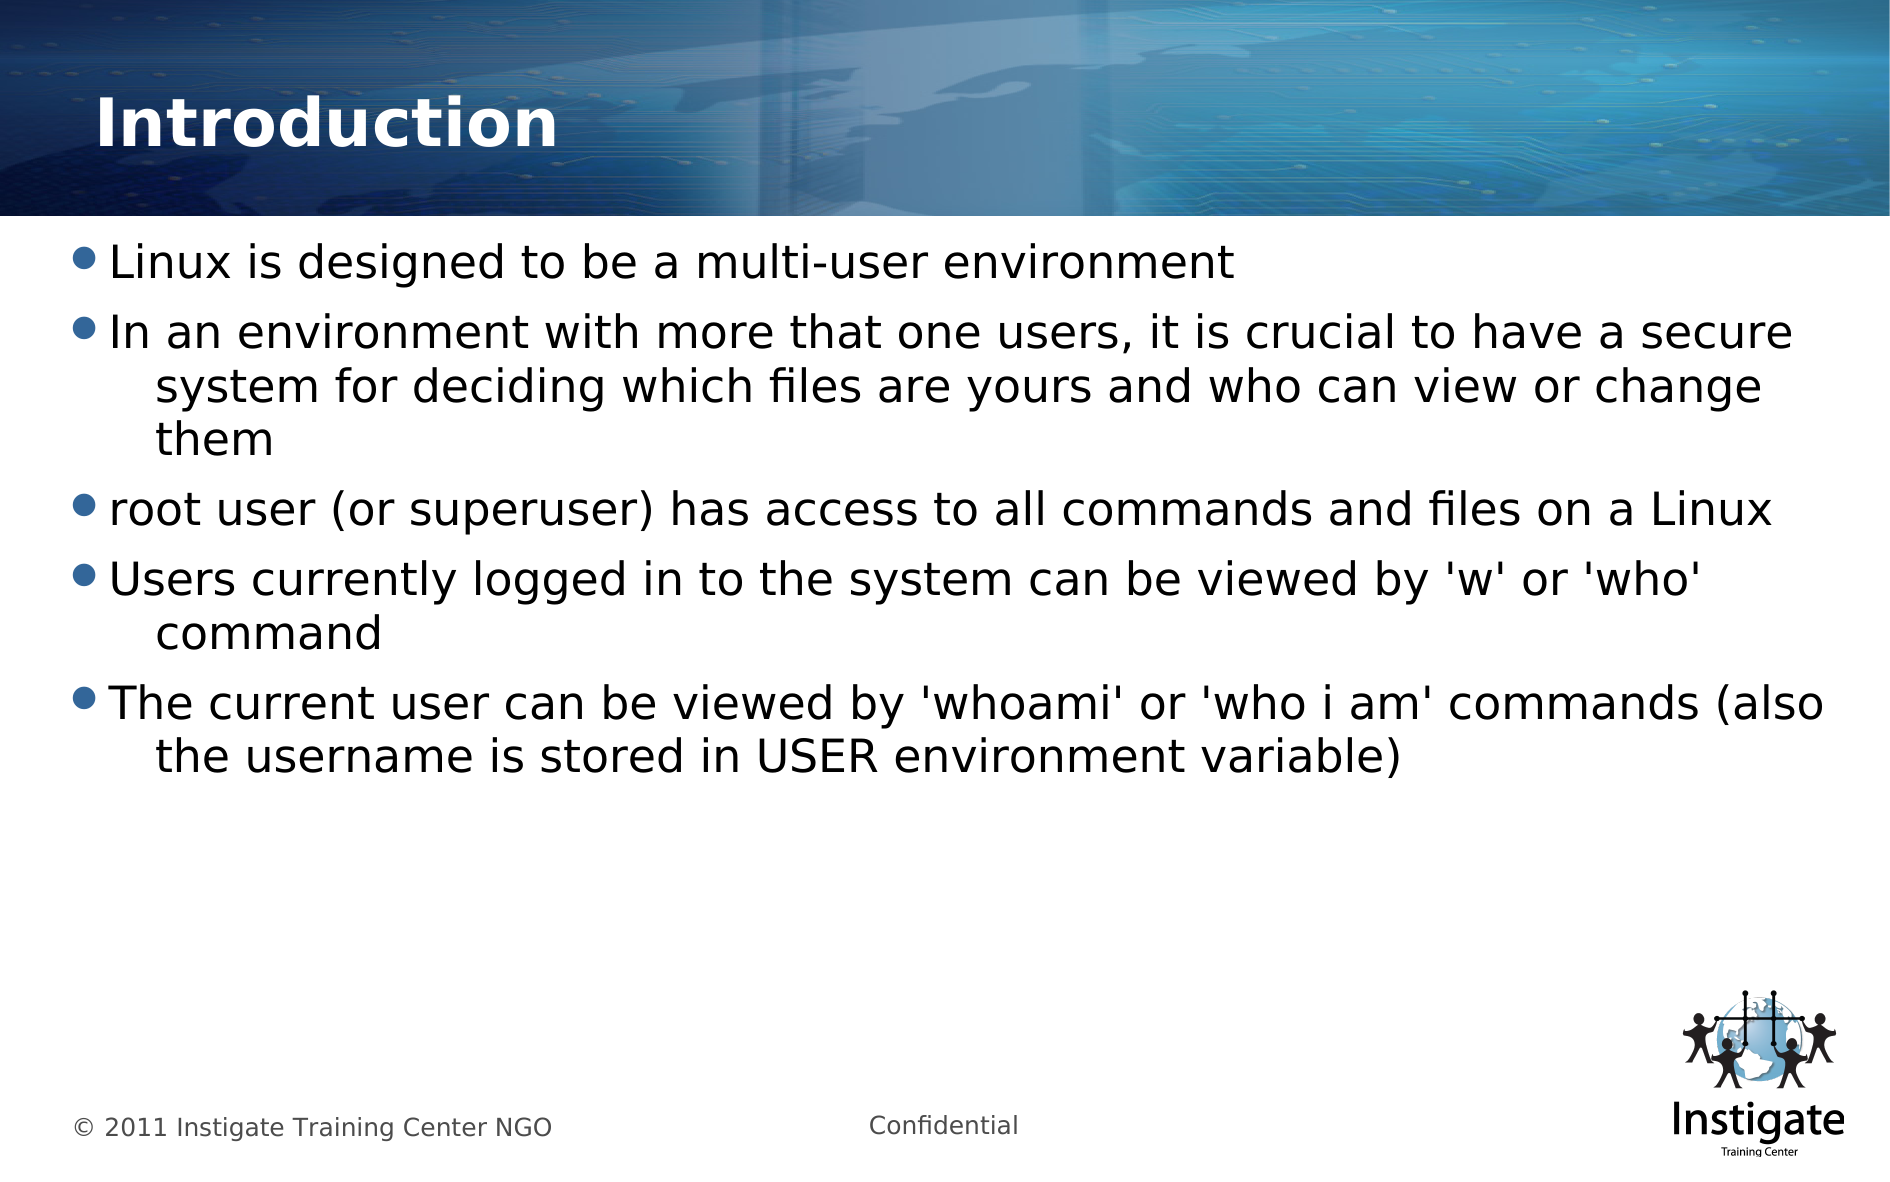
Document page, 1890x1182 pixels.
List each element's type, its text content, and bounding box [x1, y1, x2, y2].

title Introduction [94, 54, 1793, 210]
picture [1674, 990, 1844, 1157]
picture [0, 0, 1890, 216]
list Linux is designed to be a multi-user environment In an environment with more that one users, it is crucial to have a secure system for deciding which files are yours and who can view or change them root user (or superuser) has access to all commands and files on a Linux Users currently logged in to the system can be viewed by 'w' or 'who' command The current user can be viewed by 'whoami' or 'who i am' commands (also the username is stored in USER environment variable) [59, 236, 1831, 1001]
